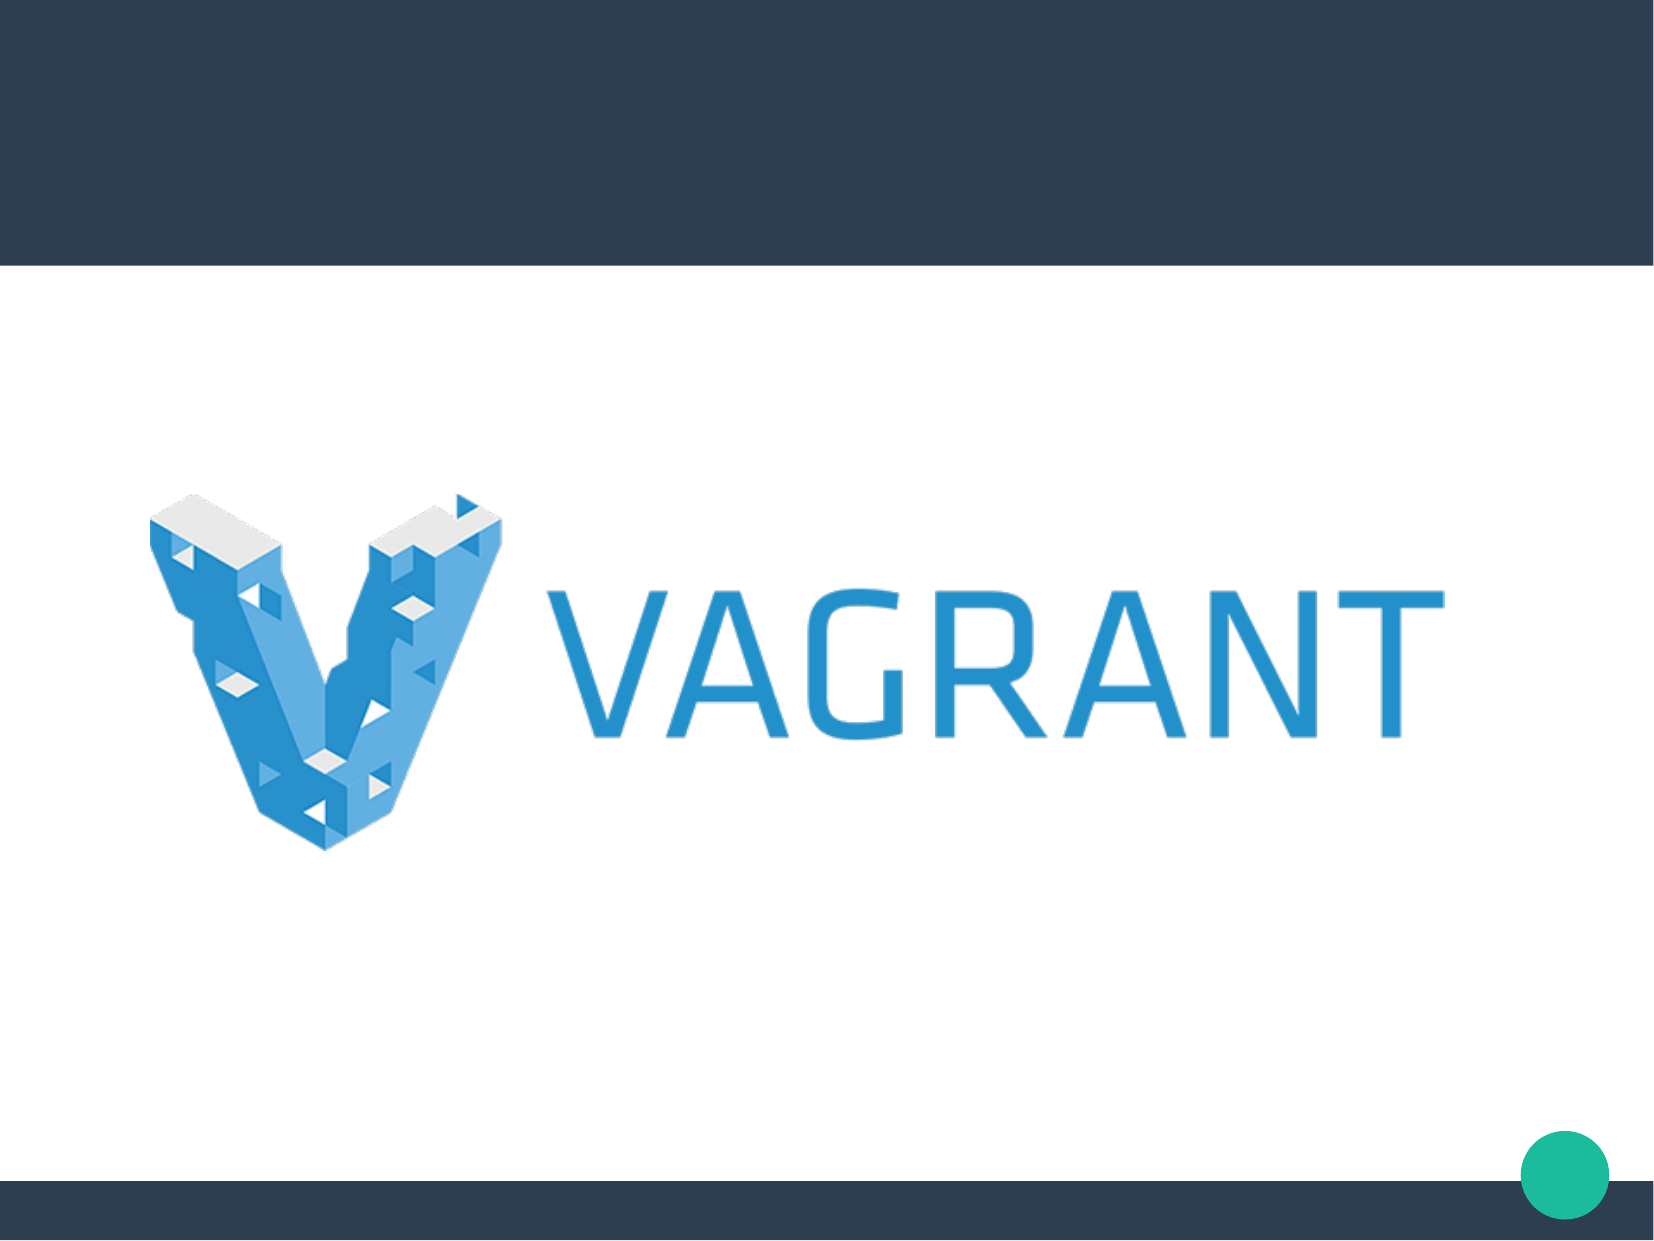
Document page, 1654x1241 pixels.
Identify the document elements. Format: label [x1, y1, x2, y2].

picture [150, 494, 1445, 851]
